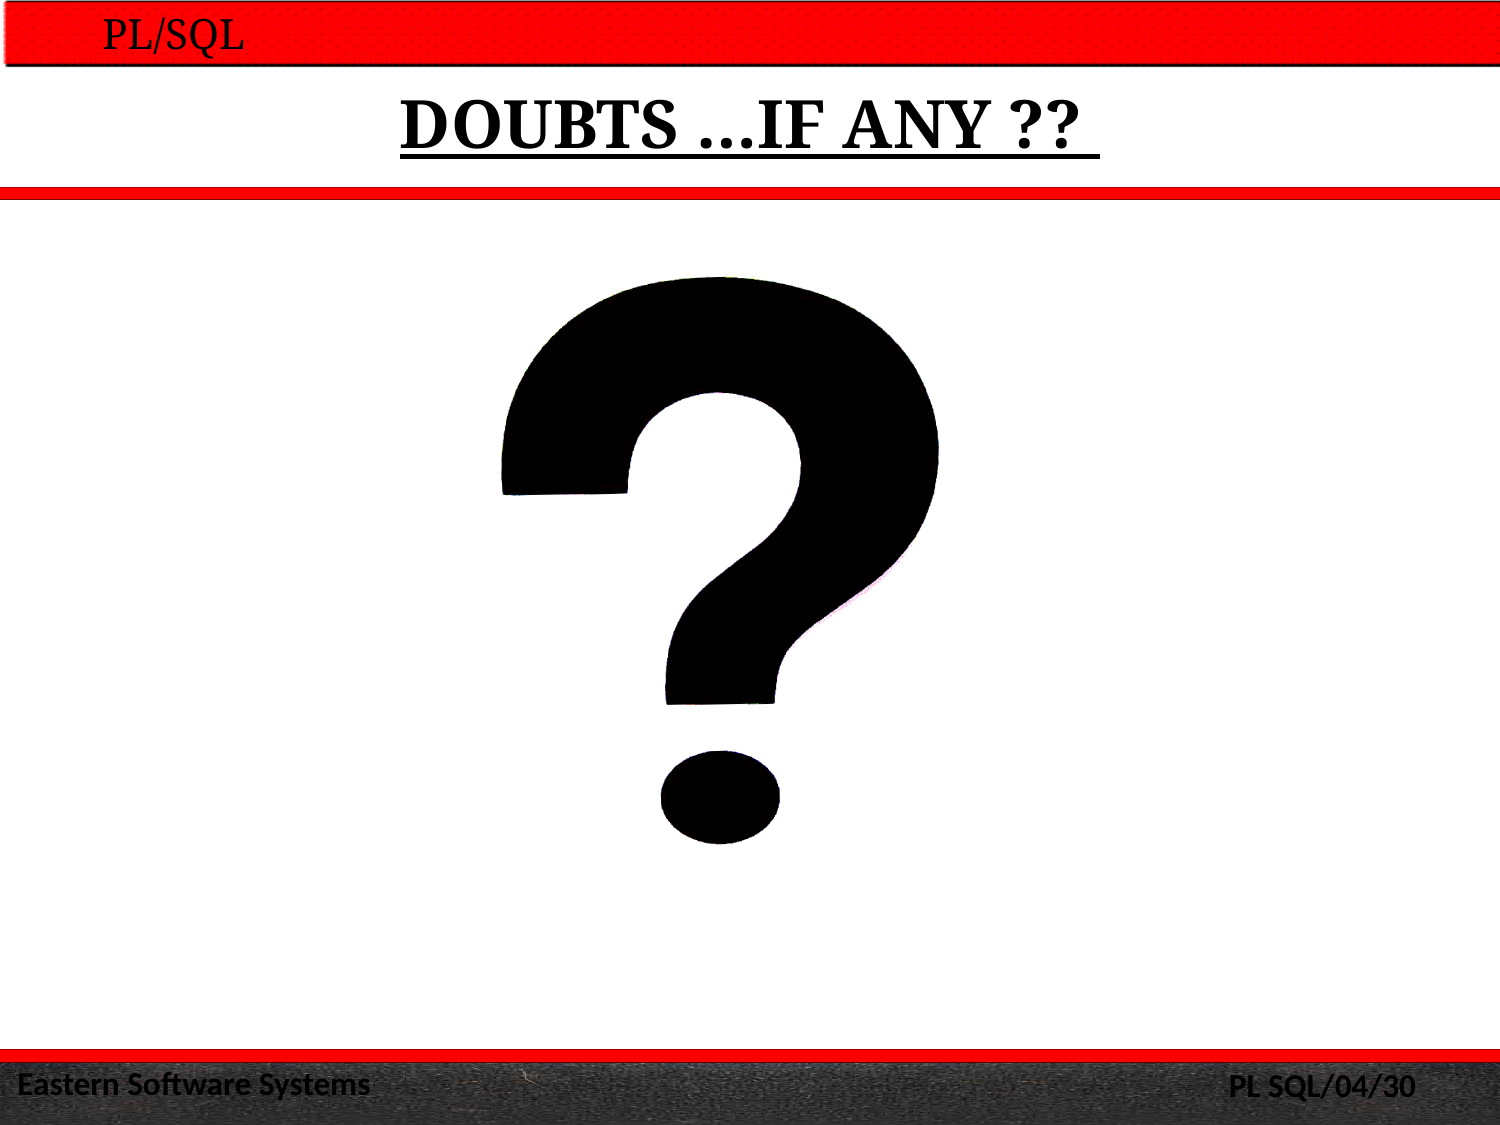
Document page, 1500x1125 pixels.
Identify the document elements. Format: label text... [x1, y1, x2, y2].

picture [0, 187, 1500, 200]
text_box Eastern Software Systems [2, 1054, 394, 1110]
picture [480, 255, 961, 863]
text_box PL/SQL [87, 0, 288, 65]
picture [0, 0, 1500, 69]
text_box DOUBTS …IF ANY ?? [0, 74, 1500, 170]
picture [0, 1049, 1500, 1125]
text_box PL SQL/04/30 [373, 1056, 1500, 1125]
